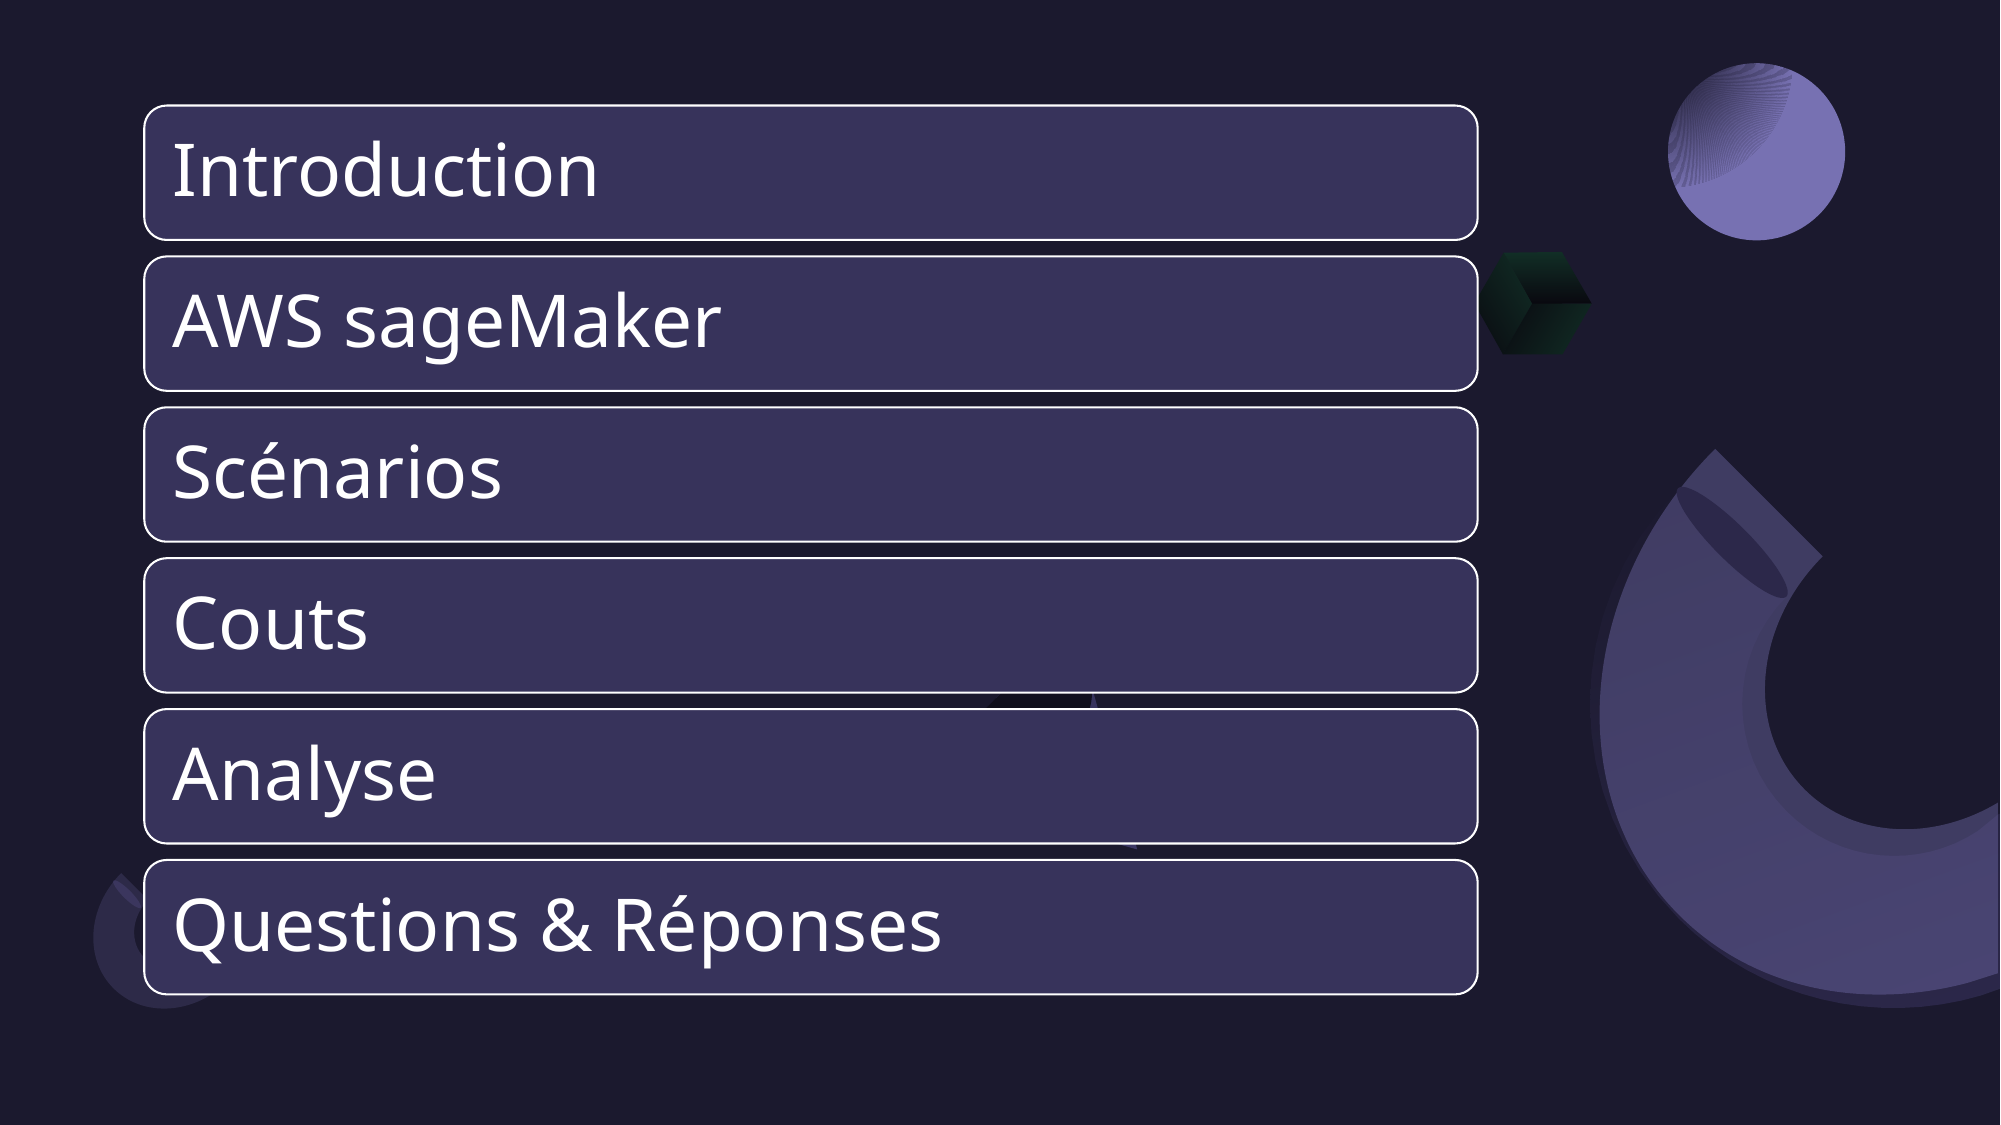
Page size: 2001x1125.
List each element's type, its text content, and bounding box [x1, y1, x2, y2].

text_box Couts [144, 558, 1478, 693]
text_box Scénarios [144, 407, 1478, 542]
text_box Analyse [144, 709, 1478, 844]
text_box AWS sageMaker [144, 256, 1478, 391]
text_box Questions & Réponses [144, 859, 1478, 995]
text_box Introduction [144, 105, 1478, 240]
